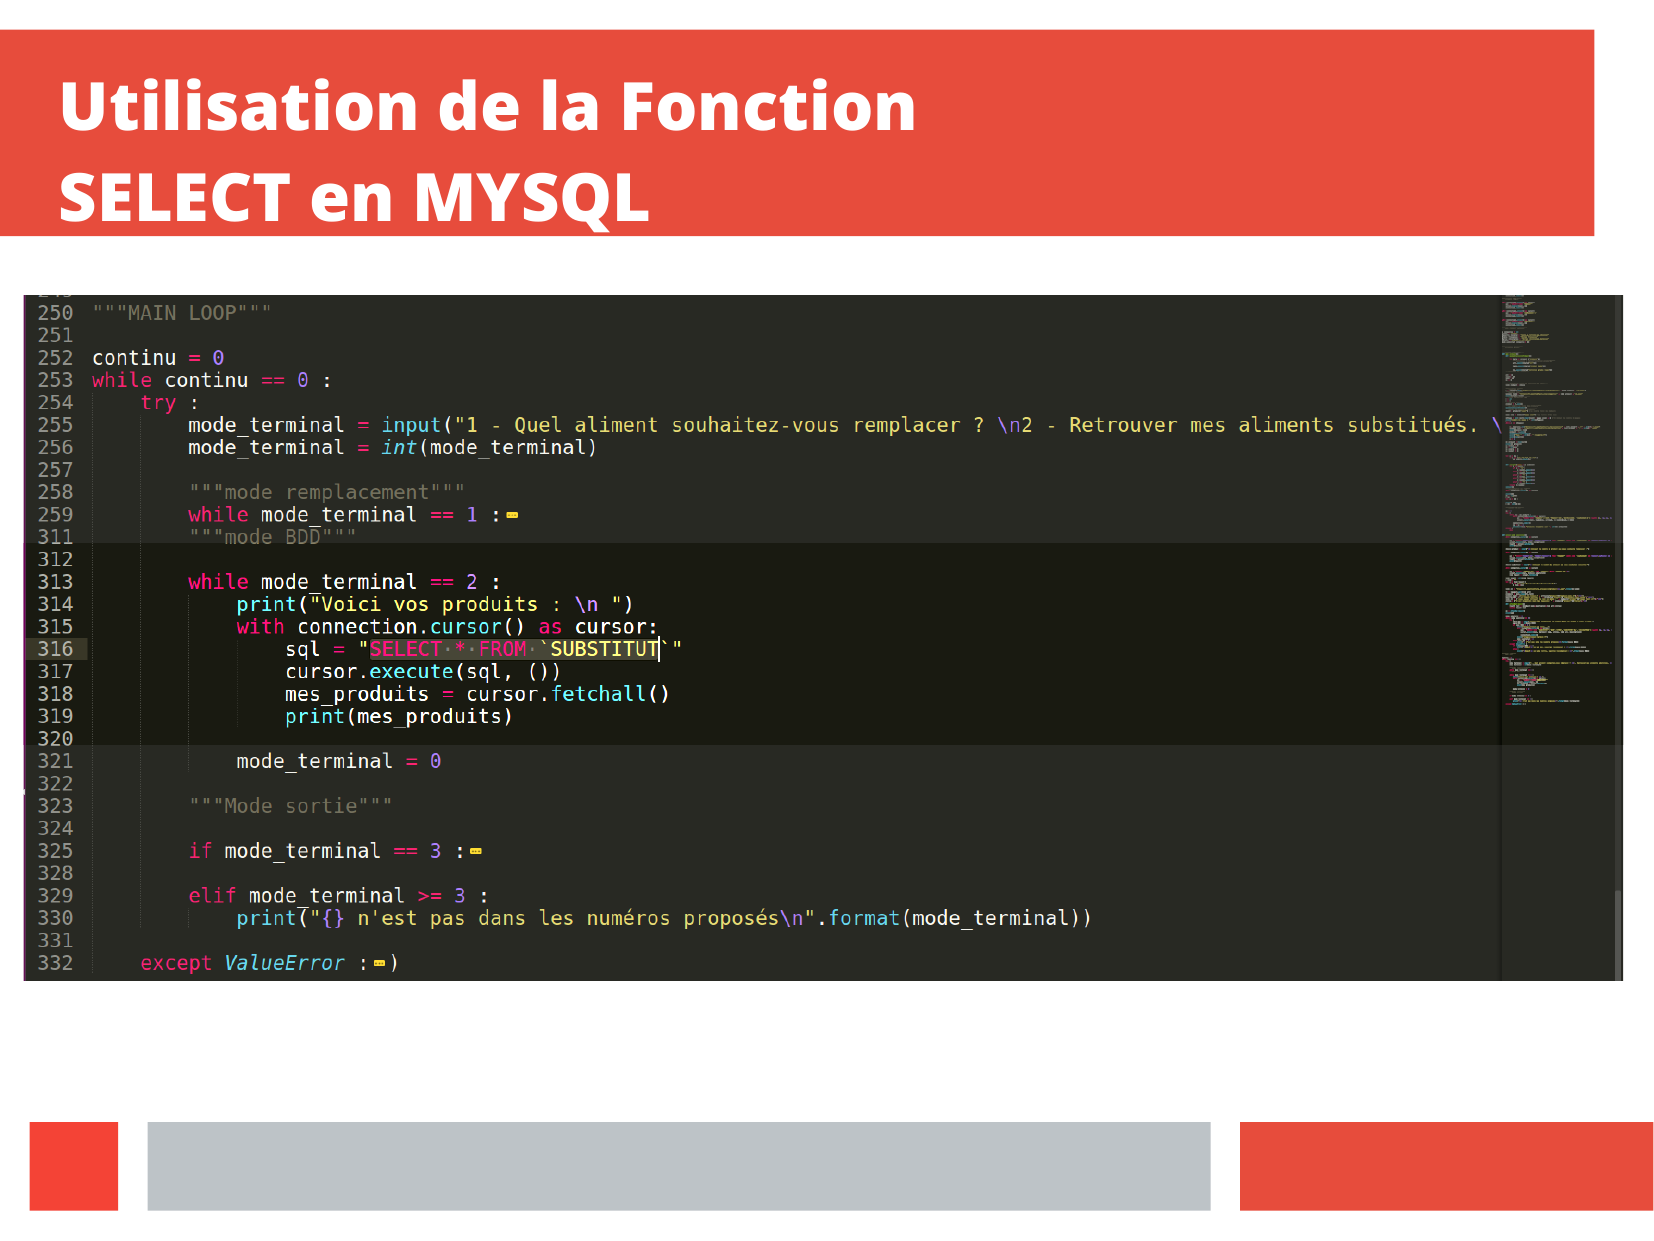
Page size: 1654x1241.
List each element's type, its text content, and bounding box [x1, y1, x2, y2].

title Utilisation de la Fonction SELECT en MYSQL [59, 59, 1595, 207]
picture [23, 295, 1624, 981]
